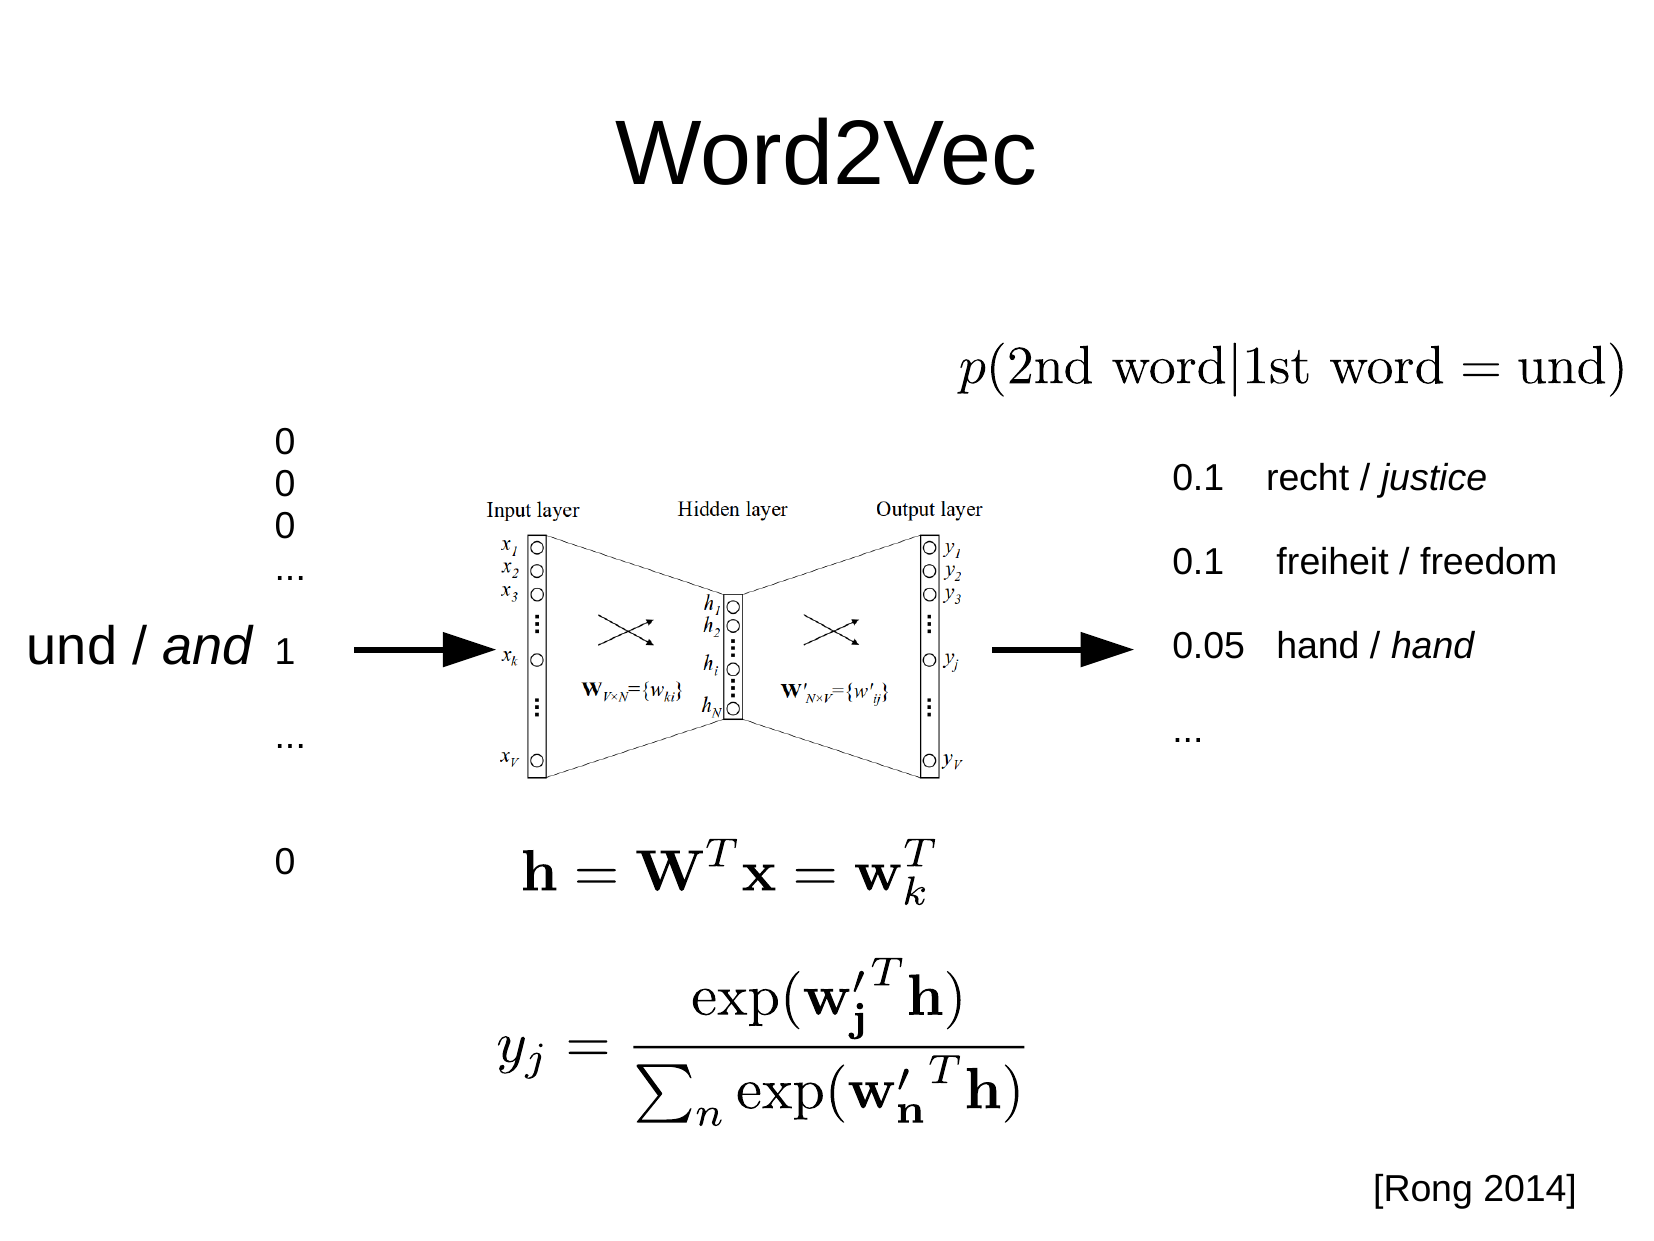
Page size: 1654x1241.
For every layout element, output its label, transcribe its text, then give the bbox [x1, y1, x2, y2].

text_box [520, 838, 937, 906]
text_box [Rong 2014] [1358, 1159, 1654, 1217]
title Word2Vec [82, 49, 1571, 257]
text_box [957, 342, 1628, 397]
text_box 0 0 0 ... 1 ... 0 [259, 413, 367, 939]
picture [460, 472, 1004, 792]
text_box und / and [11, 607, 259, 745]
text_box 0.1 recht / justice 0.1 freiheit / freedom 0.05 hand / hand ... [1157, 448, 1642, 768]
text_box [496, 957, 1025, 1127]
